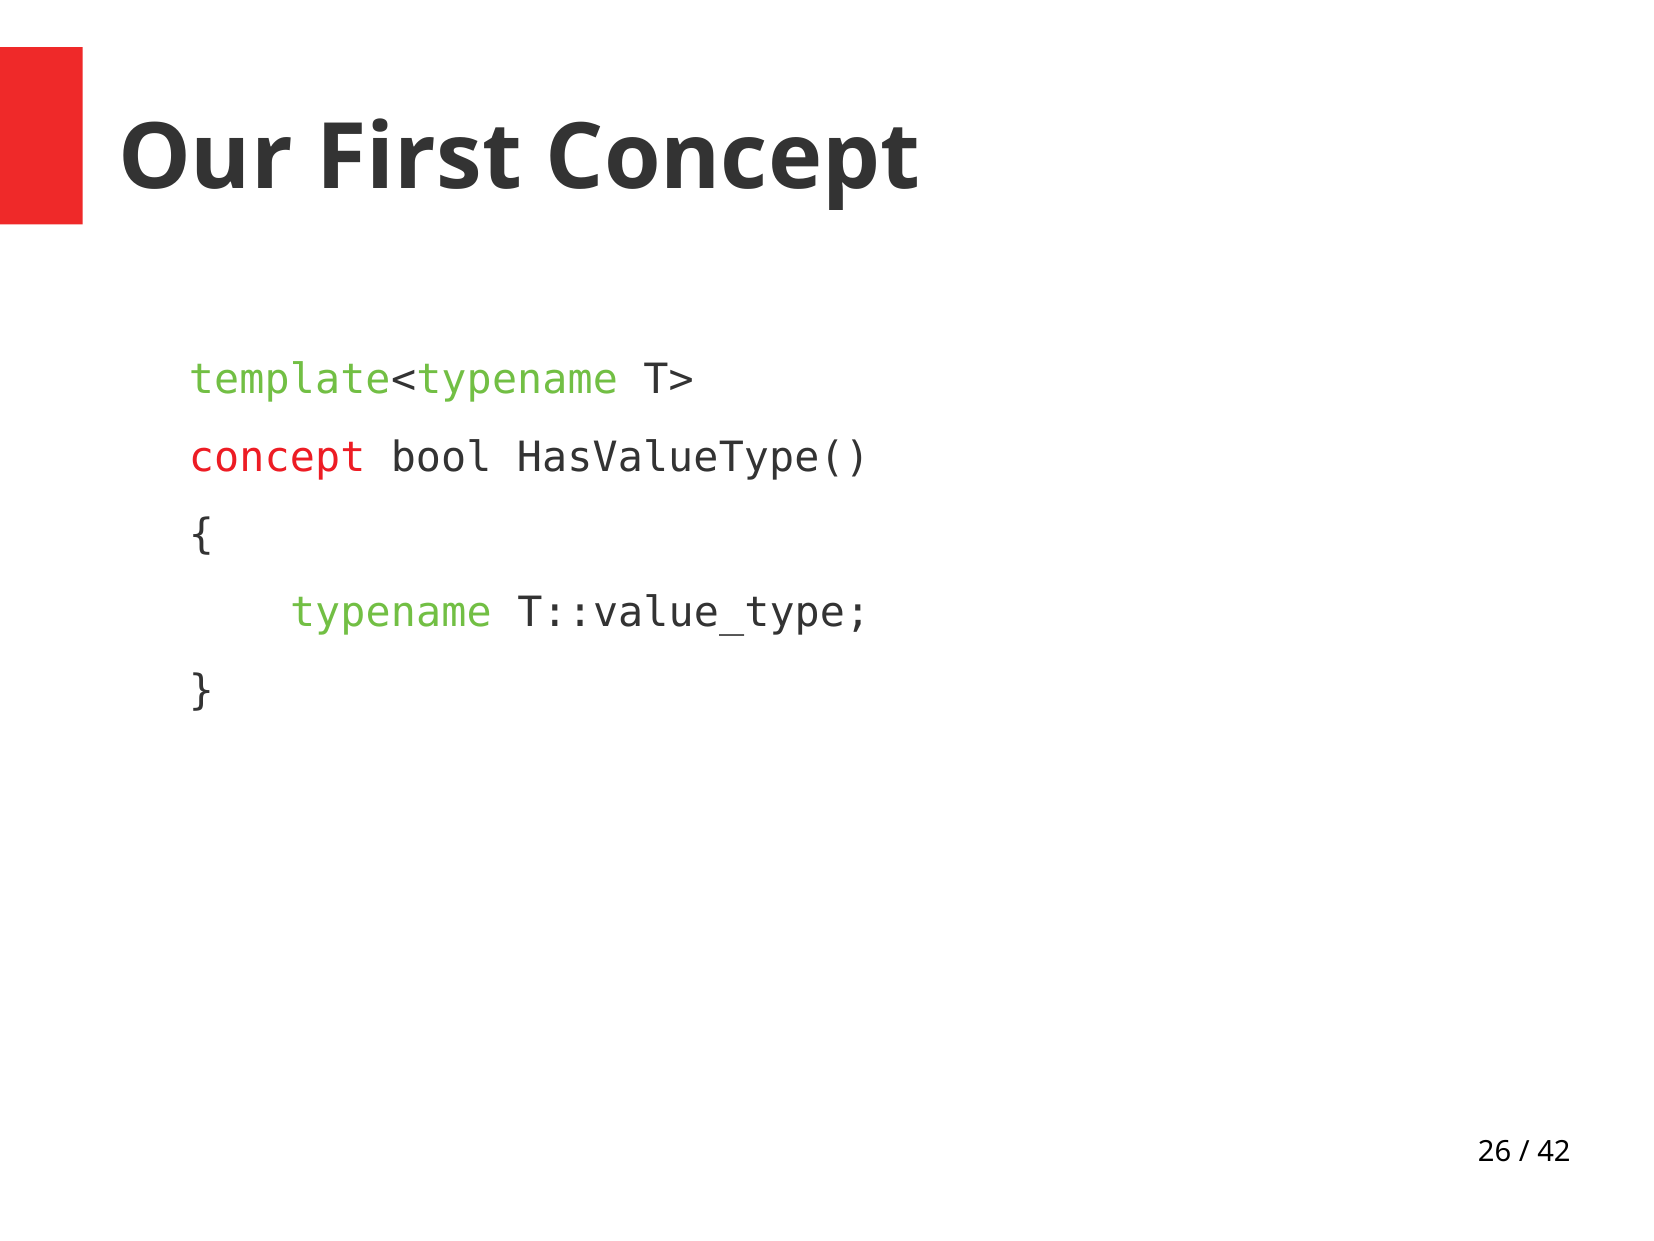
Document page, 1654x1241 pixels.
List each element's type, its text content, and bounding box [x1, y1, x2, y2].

title Our First Concept [118, 49, 1571, 257]
list template<typename T> concept bool HasValueType() { typename T::value_type; } [118, 354, 1536, 1074]
